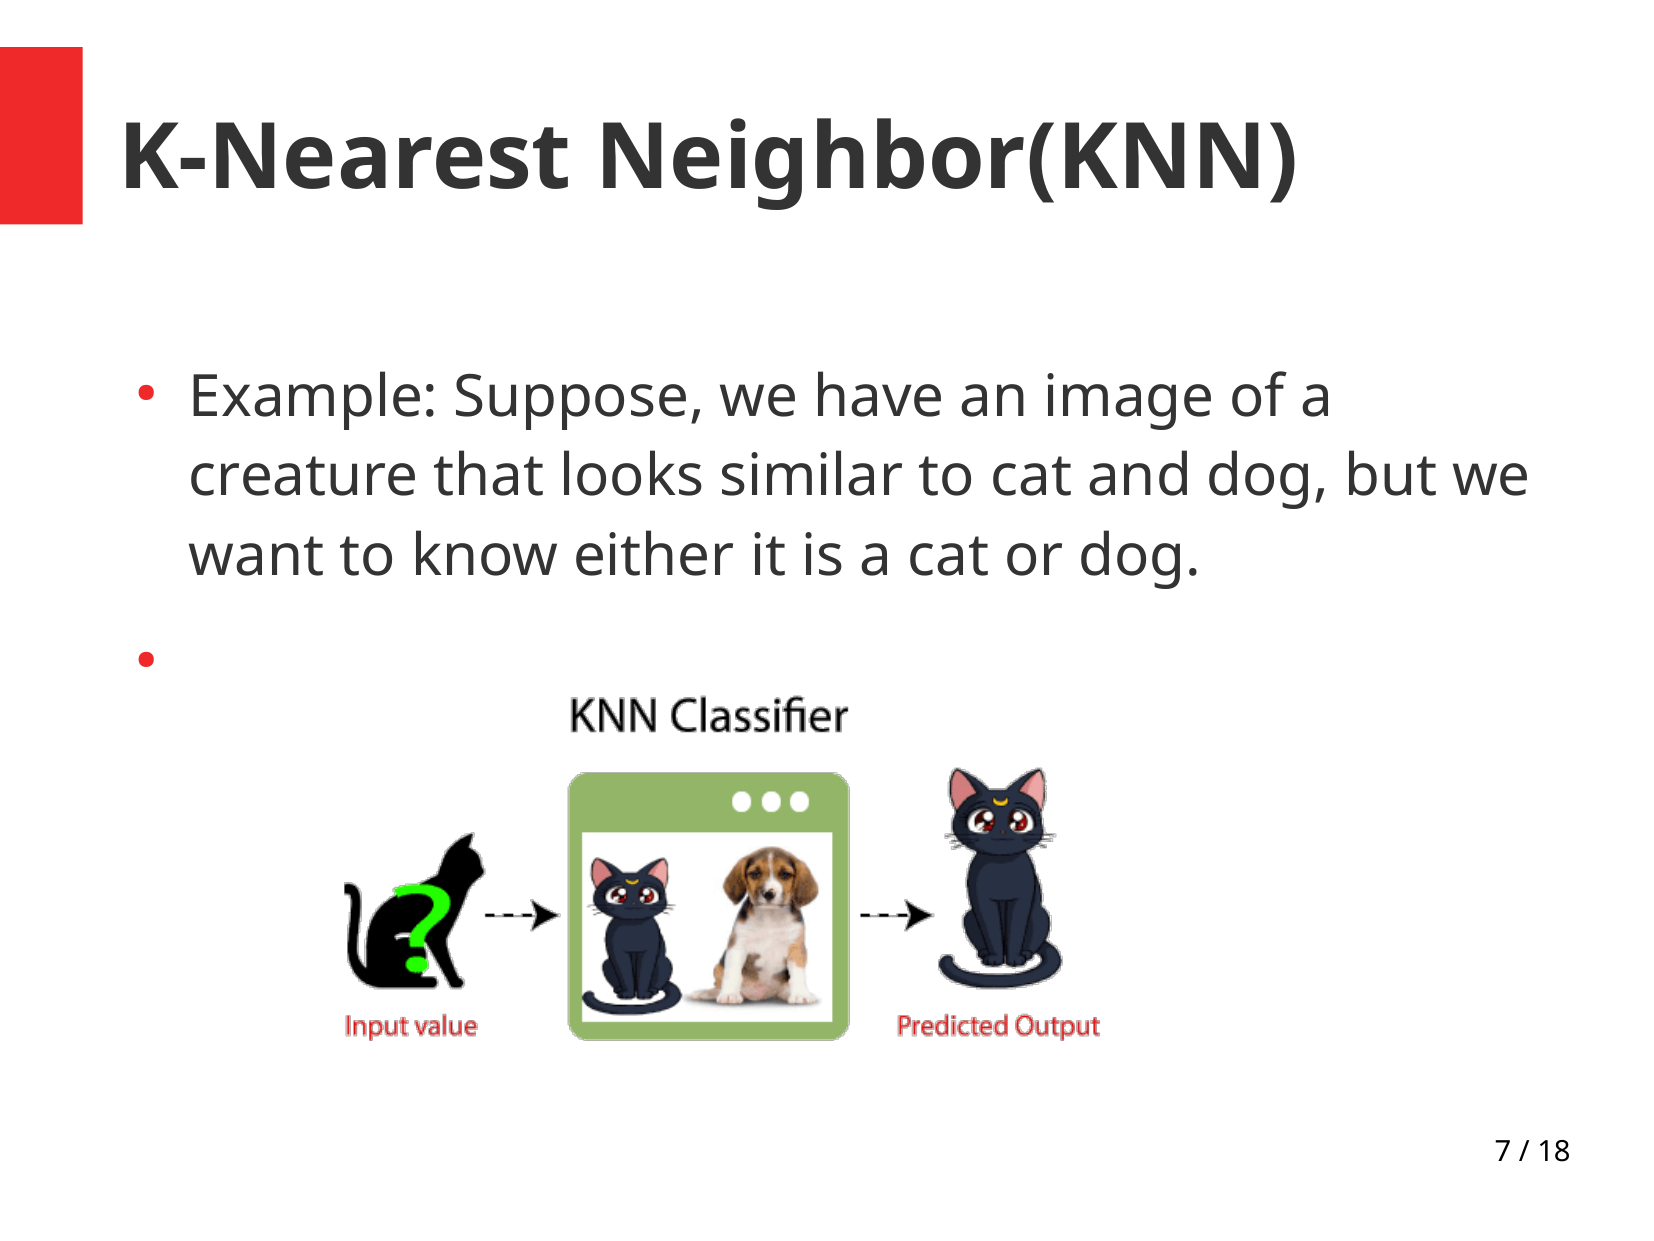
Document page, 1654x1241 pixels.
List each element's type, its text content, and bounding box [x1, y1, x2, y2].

title K-Nearest Neighbor(KNN) [118, 49, 1571, 257]
list Example: Suppose, we have an image of a creature that looks similar to cat and dog, but we want to know either it is a cat or dog. [118, 354, 1536, 1074]
picture [329, 668, 1111, 1099]
